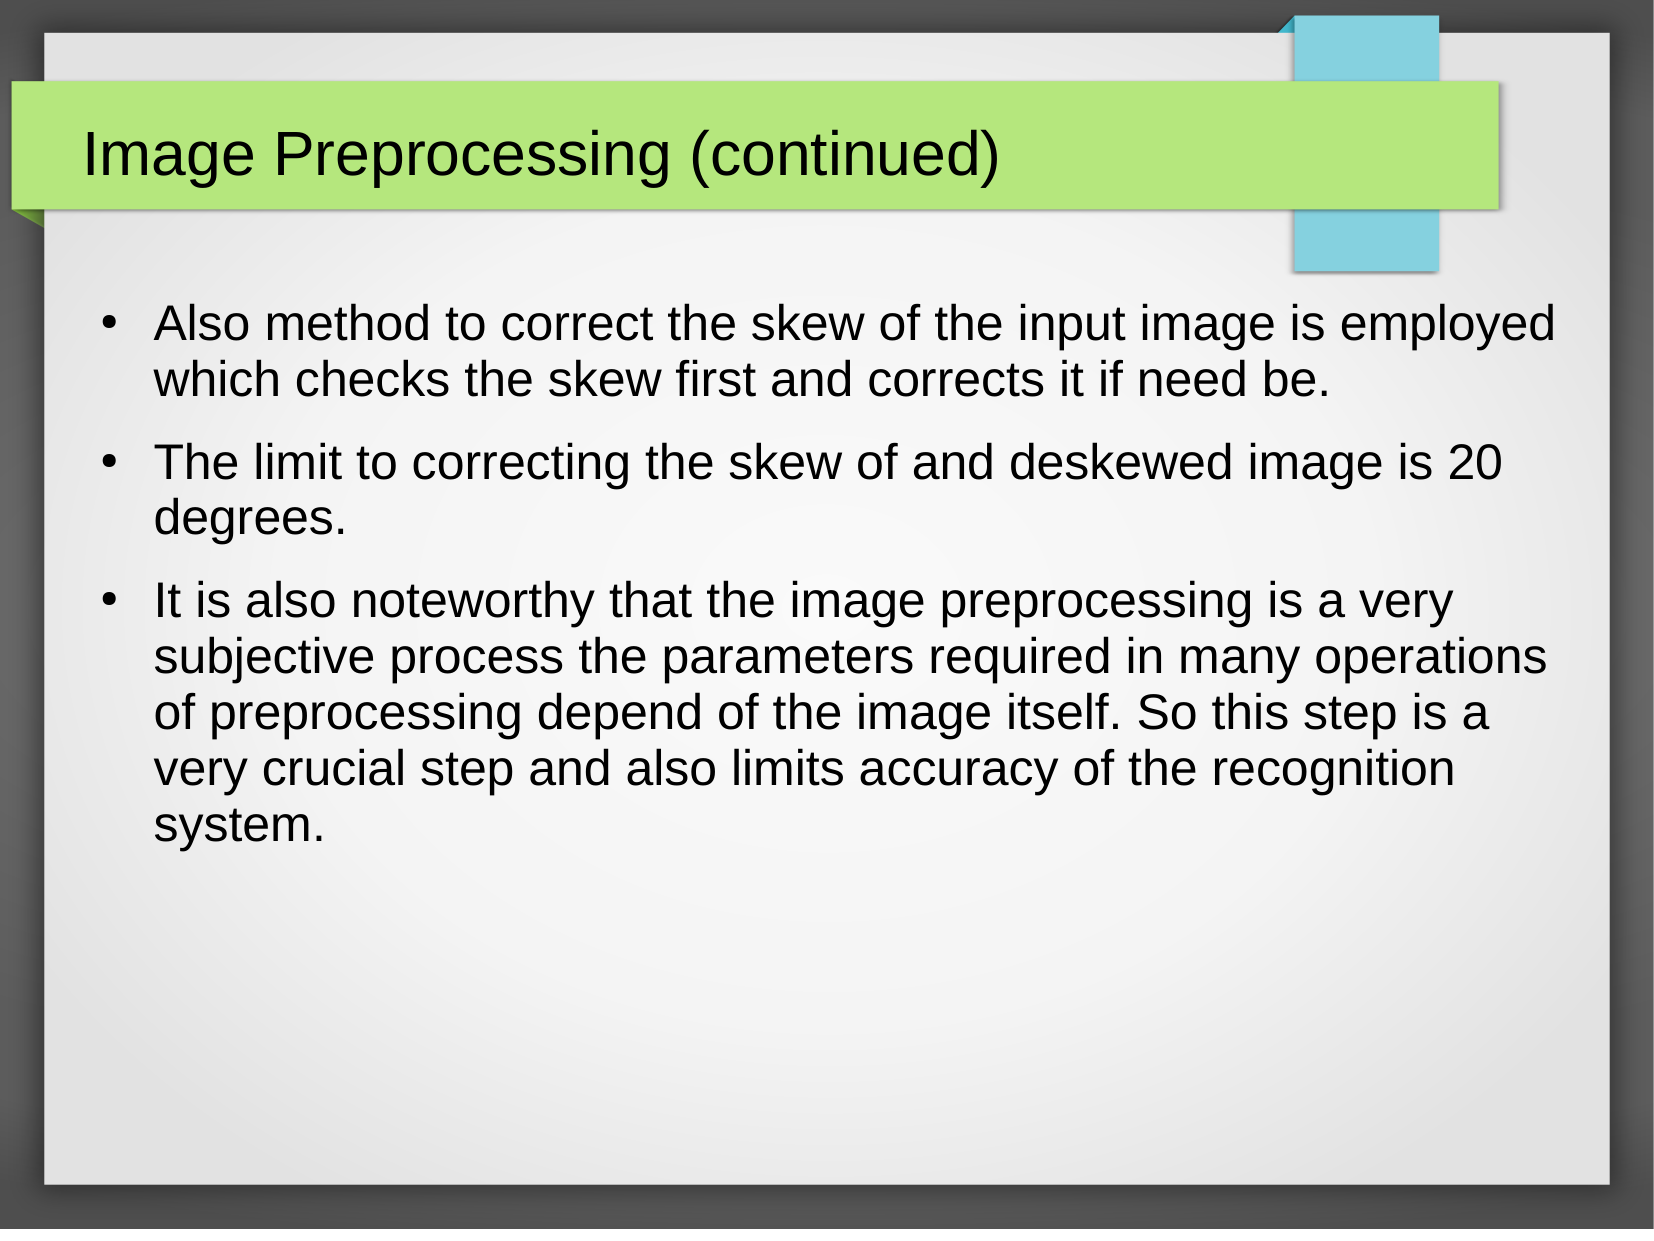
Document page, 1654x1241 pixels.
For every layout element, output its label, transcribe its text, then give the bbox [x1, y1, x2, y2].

picture [0, 0, 1654, 1229]
list Also method to correct the skew of the input image is employed which checks the skew first and corrects it if need be. The limit to correcting the skew of and deskewed image is 20 degrees. It is also noteworthy that the image preprocessing is a very subjective process the parameters required in many operations of preprocessing depend of the image itself. So this step is a very crucial step and also limits accuracy of the recognition system. [82, 295, 1571, 1015]
title Image Preprocessing (continued) [82, 94, 1264, 213]
